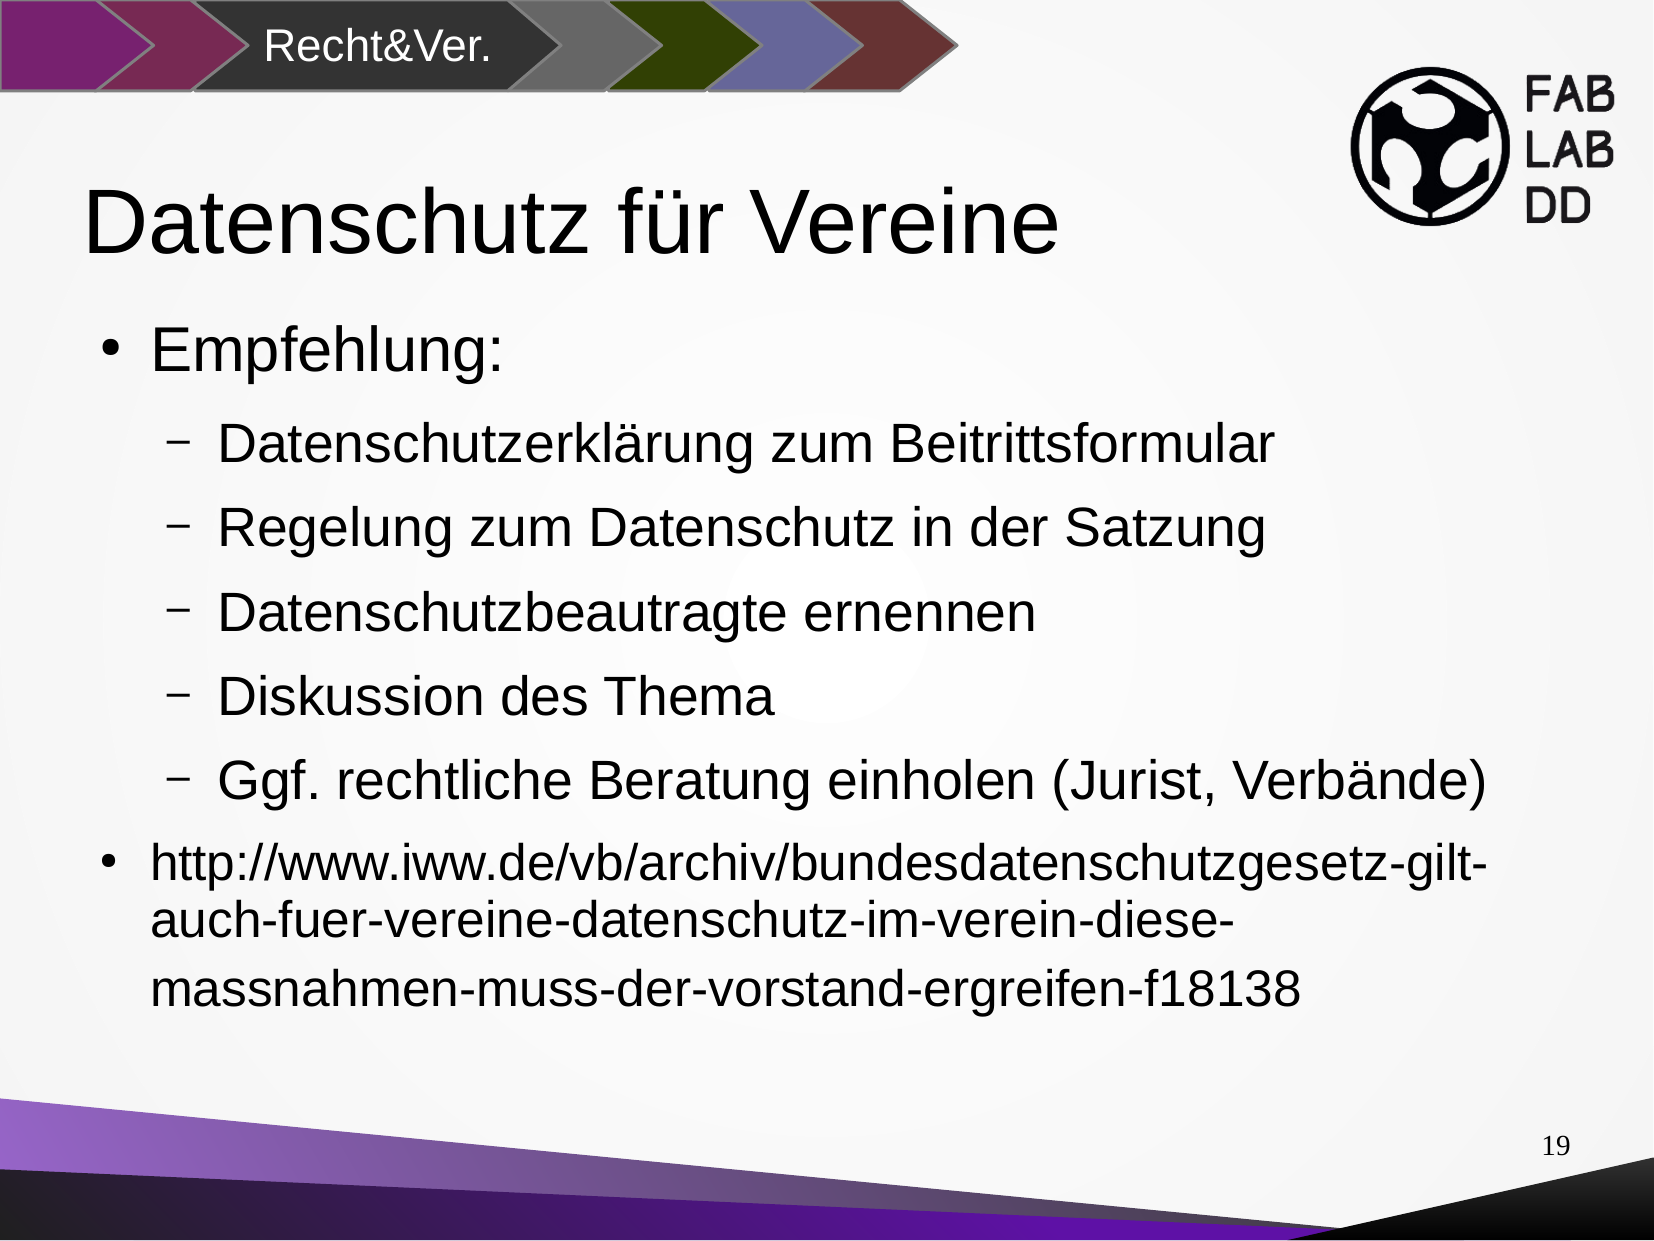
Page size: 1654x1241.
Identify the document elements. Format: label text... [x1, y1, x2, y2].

text_box [0, 0, 249, 91]
list Empfehlung: Datenschutzerklärung zum Beitrittsformular Regelung zum Datenschutz in der Satzung Datenschutzbeautragte ernennen Diskussion des Thema Ggf. rechtliche Beratung einholen (Jurist, Verbände) http://www.iww.de/vb/archiv/bundesdatenschutzgesetz-gilt-auch-fuer-vereine-datenschutz-im-verein-diese-massnahmen-muss-der-vorstand-ergreifen-f18138 [82, 313, 1538, 1034]
picture [1324, 36, 1642, 257]
title Datenschutz für Vereine [82, 118, 1300, 313]
text_box Recht&Ver. [194, 0, 562, 91]
text_box [509, 0, 958, 91]
